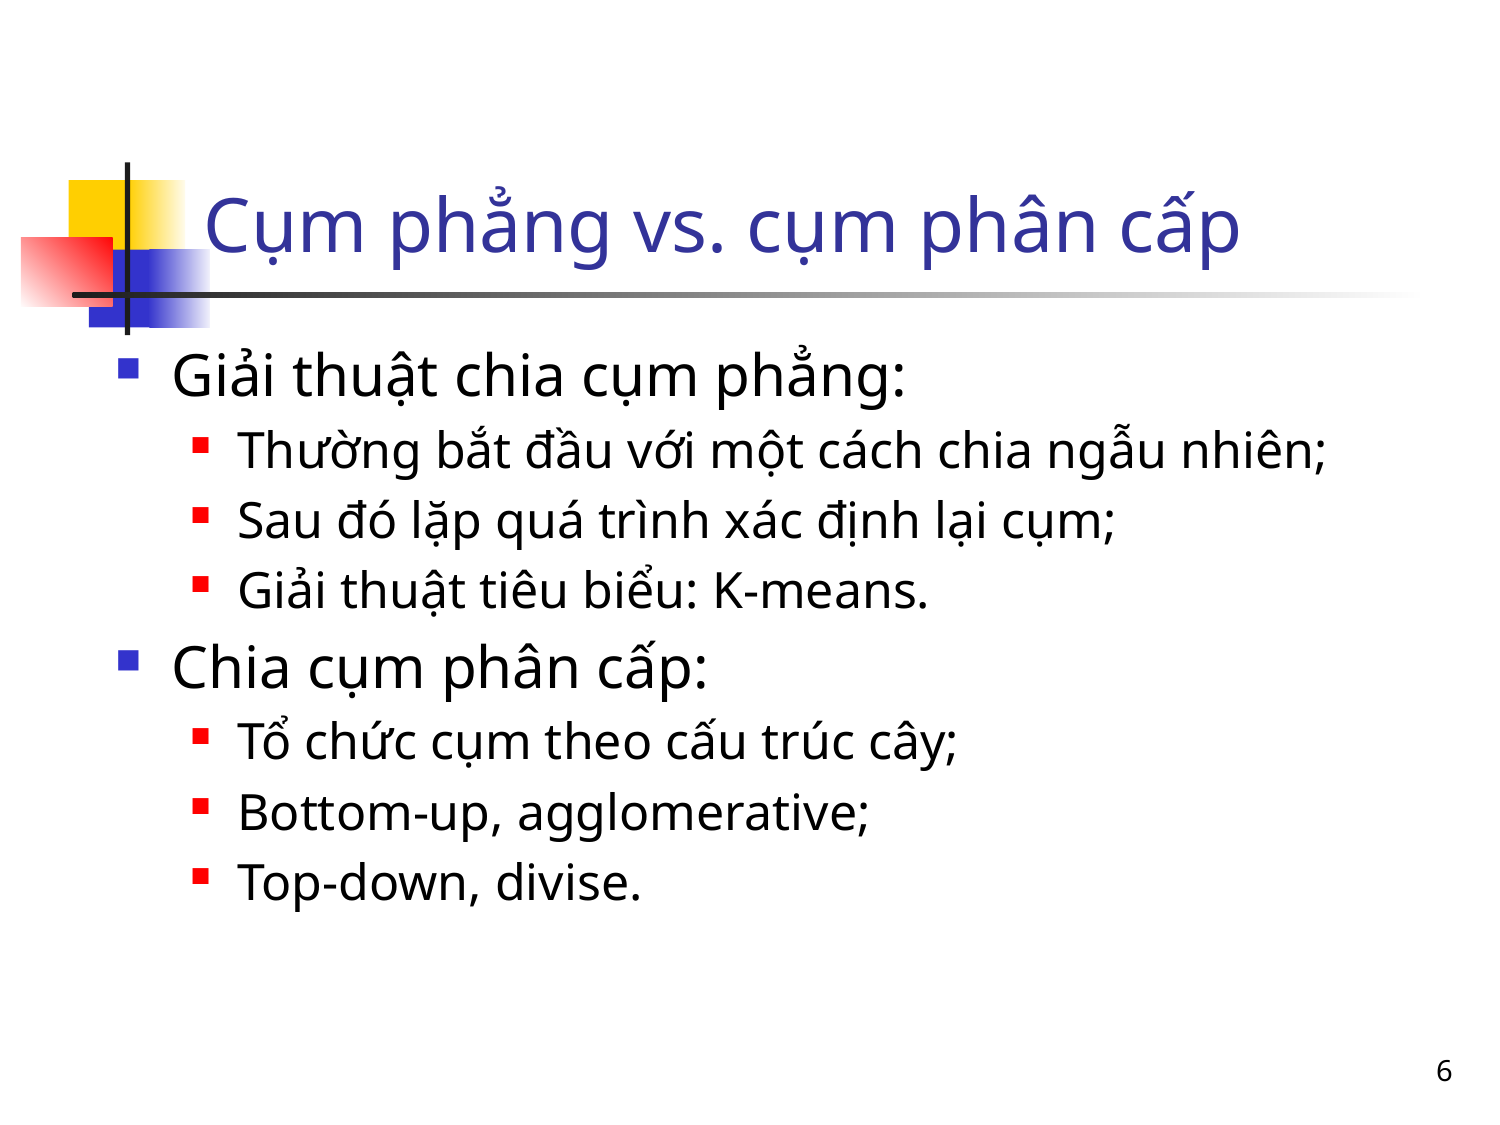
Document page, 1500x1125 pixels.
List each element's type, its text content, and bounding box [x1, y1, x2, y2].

title Cụm phẳng vs. cụm phân cấp [188, 35, 1468, 275]
slide_number <number> [1155, 1024, 1468, 1100]
list Giải thuật chia cụm phẳng: Thường bắt đầu với một cách chia ngẫu nhiên; Sau đó lặp quá trình xác định lại cụm; Giải thuật tiêu biểu: K-means. Chia cụm phân cấp: Tổ chức cụm theo cấu trúc cây; Bottom-up, agglomerative; Top-down, divise. [100, 331, 1469, 1025]
